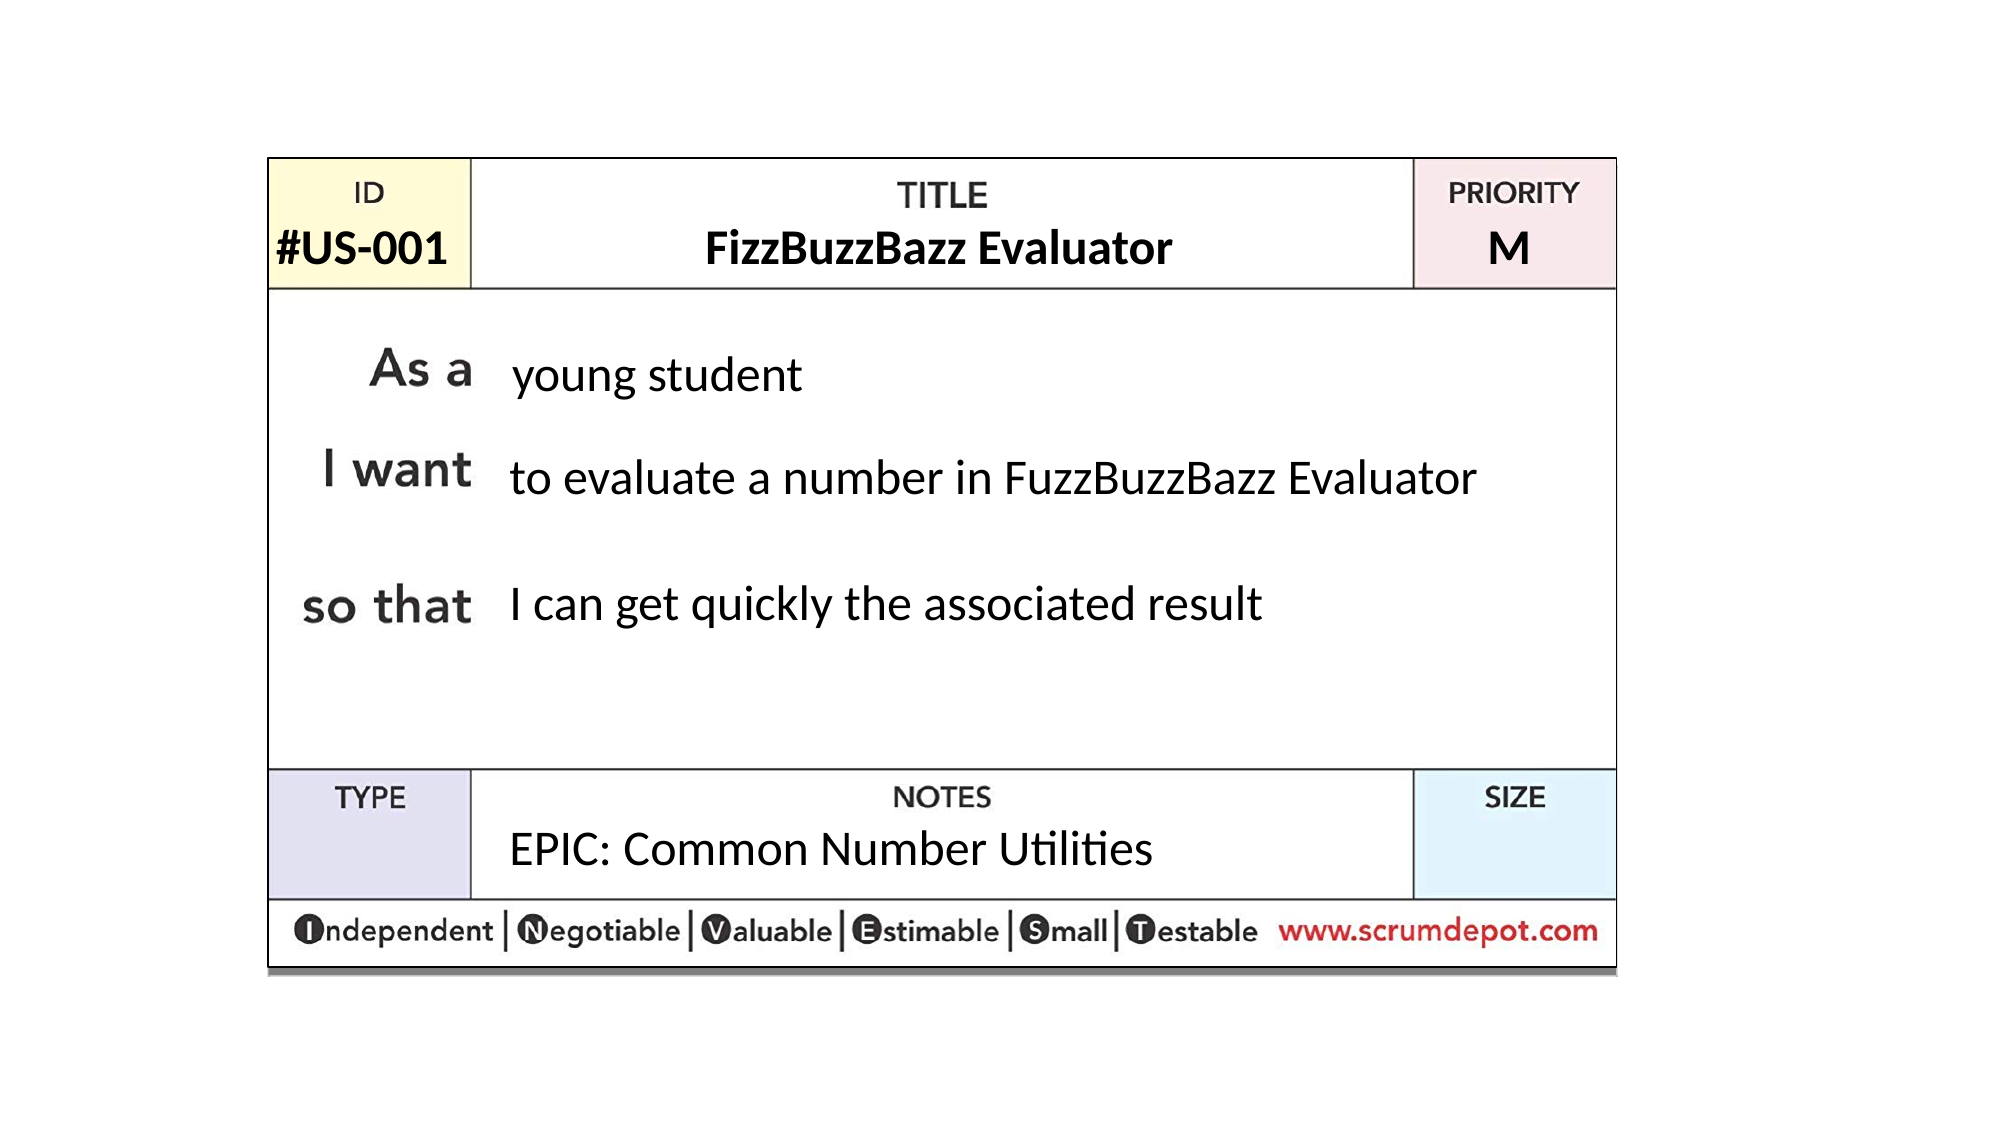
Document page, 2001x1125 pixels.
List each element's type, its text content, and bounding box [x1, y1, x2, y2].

text_box young student [497, 333, 822, 410]
text_box FizzBuzzBazz Evaluator [690, 207, 1194, 284]
text_box I can get quickly the associated result [494, 562, 1310, 639]
picture [268, 158, 1616, 967]
text_box EPIC: Common Number Utilities [494, 807, 1176, 884]
text_box to evaluate a number in FuzzBuzzBazz Evaluator [494, 436, 1503, 513]
text_box #US-001 [261, 207, 466, 284]
text_box M [1472, 207, 1547, 284]
